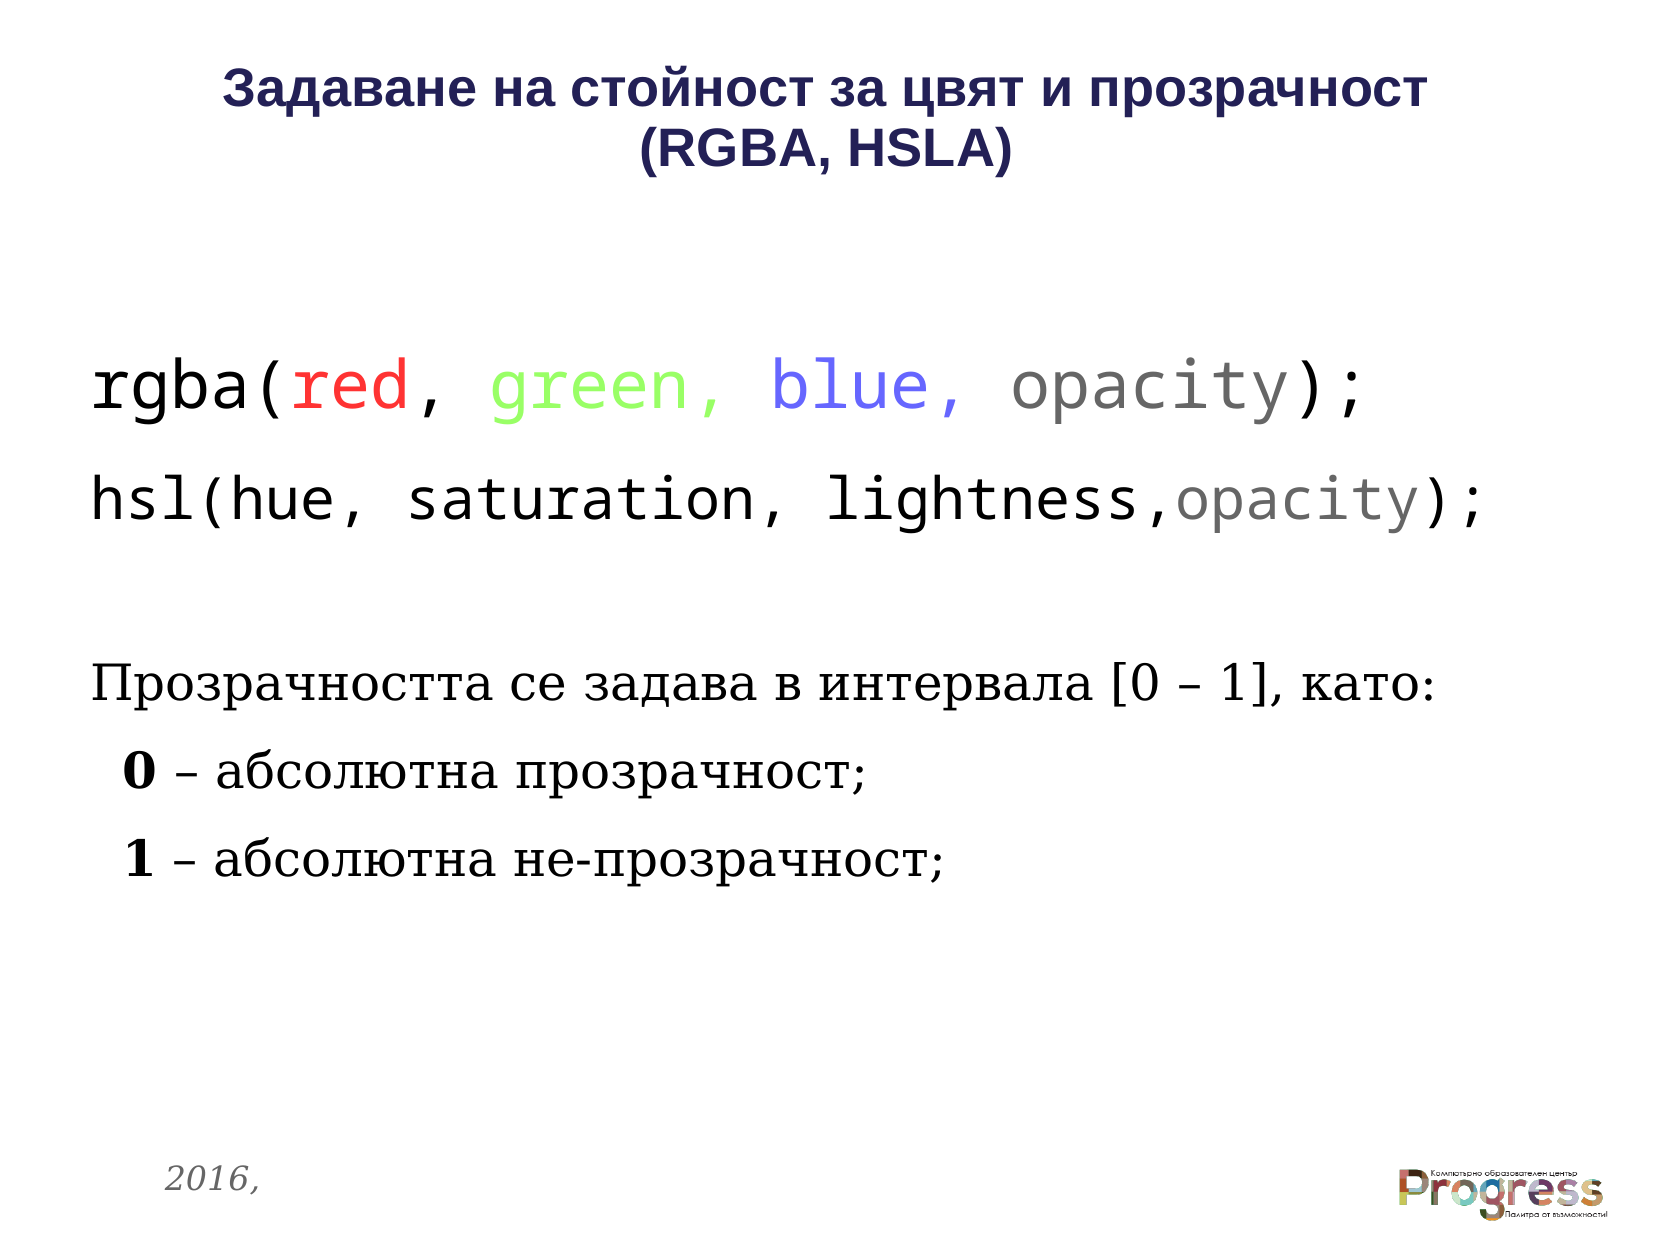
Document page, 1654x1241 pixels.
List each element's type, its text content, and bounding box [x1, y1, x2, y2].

picture [1399, 1168, 1613, 1221]
list rgba(red, green, blue, opacity); hsl(hue, saturation, lightness,opacity); Прозрачността се задава в интервала [0 – 1], като: 0 – абсолютна прозрачност; 1 – абсолютна не-прозрачност; [90, 249, 1531, 1135]
title Задаване на стойност за цвят и прозрачност (RGBA, HSLA) [82, 42, 1571, 193]
text_box 2016, Ива Е. Попова [150, 1152, 586, 1201]
